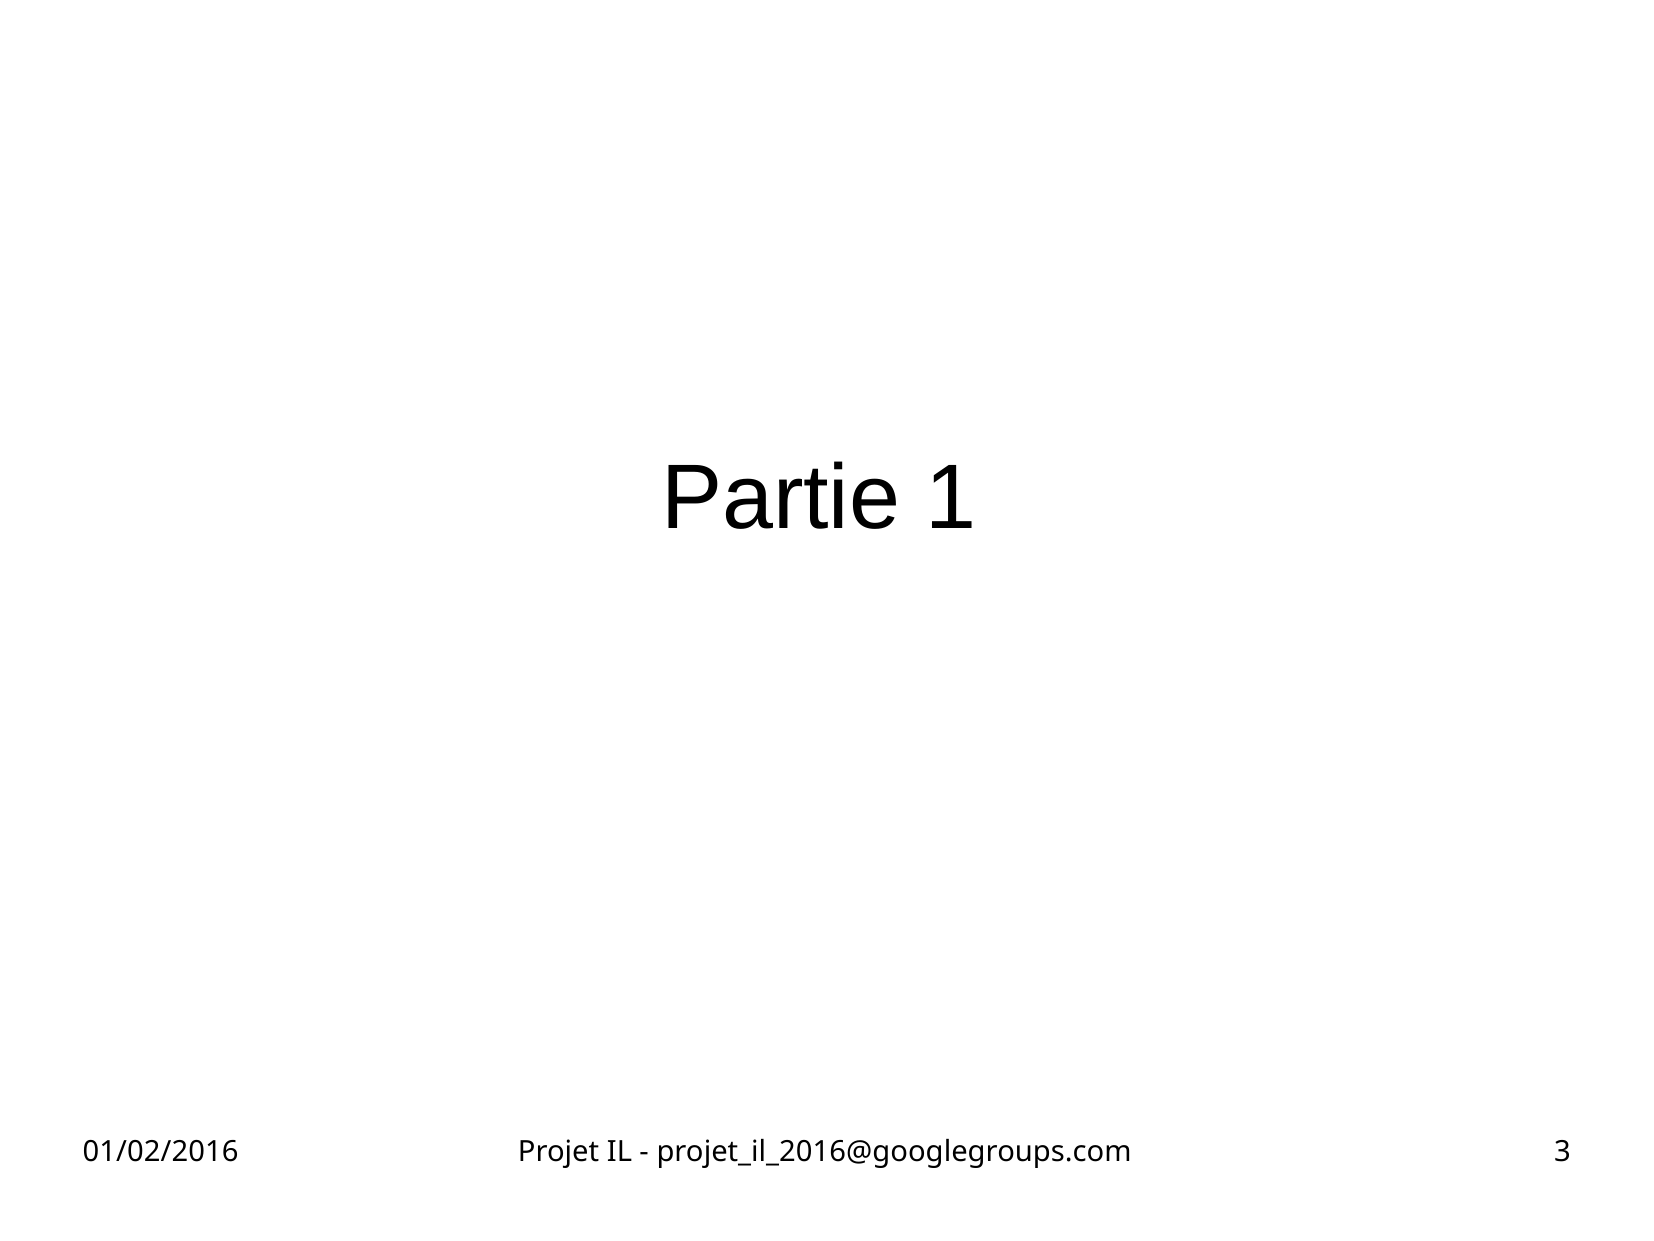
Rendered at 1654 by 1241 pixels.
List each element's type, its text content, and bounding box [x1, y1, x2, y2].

title Partie 1 [75, 392, 1564, 601]
